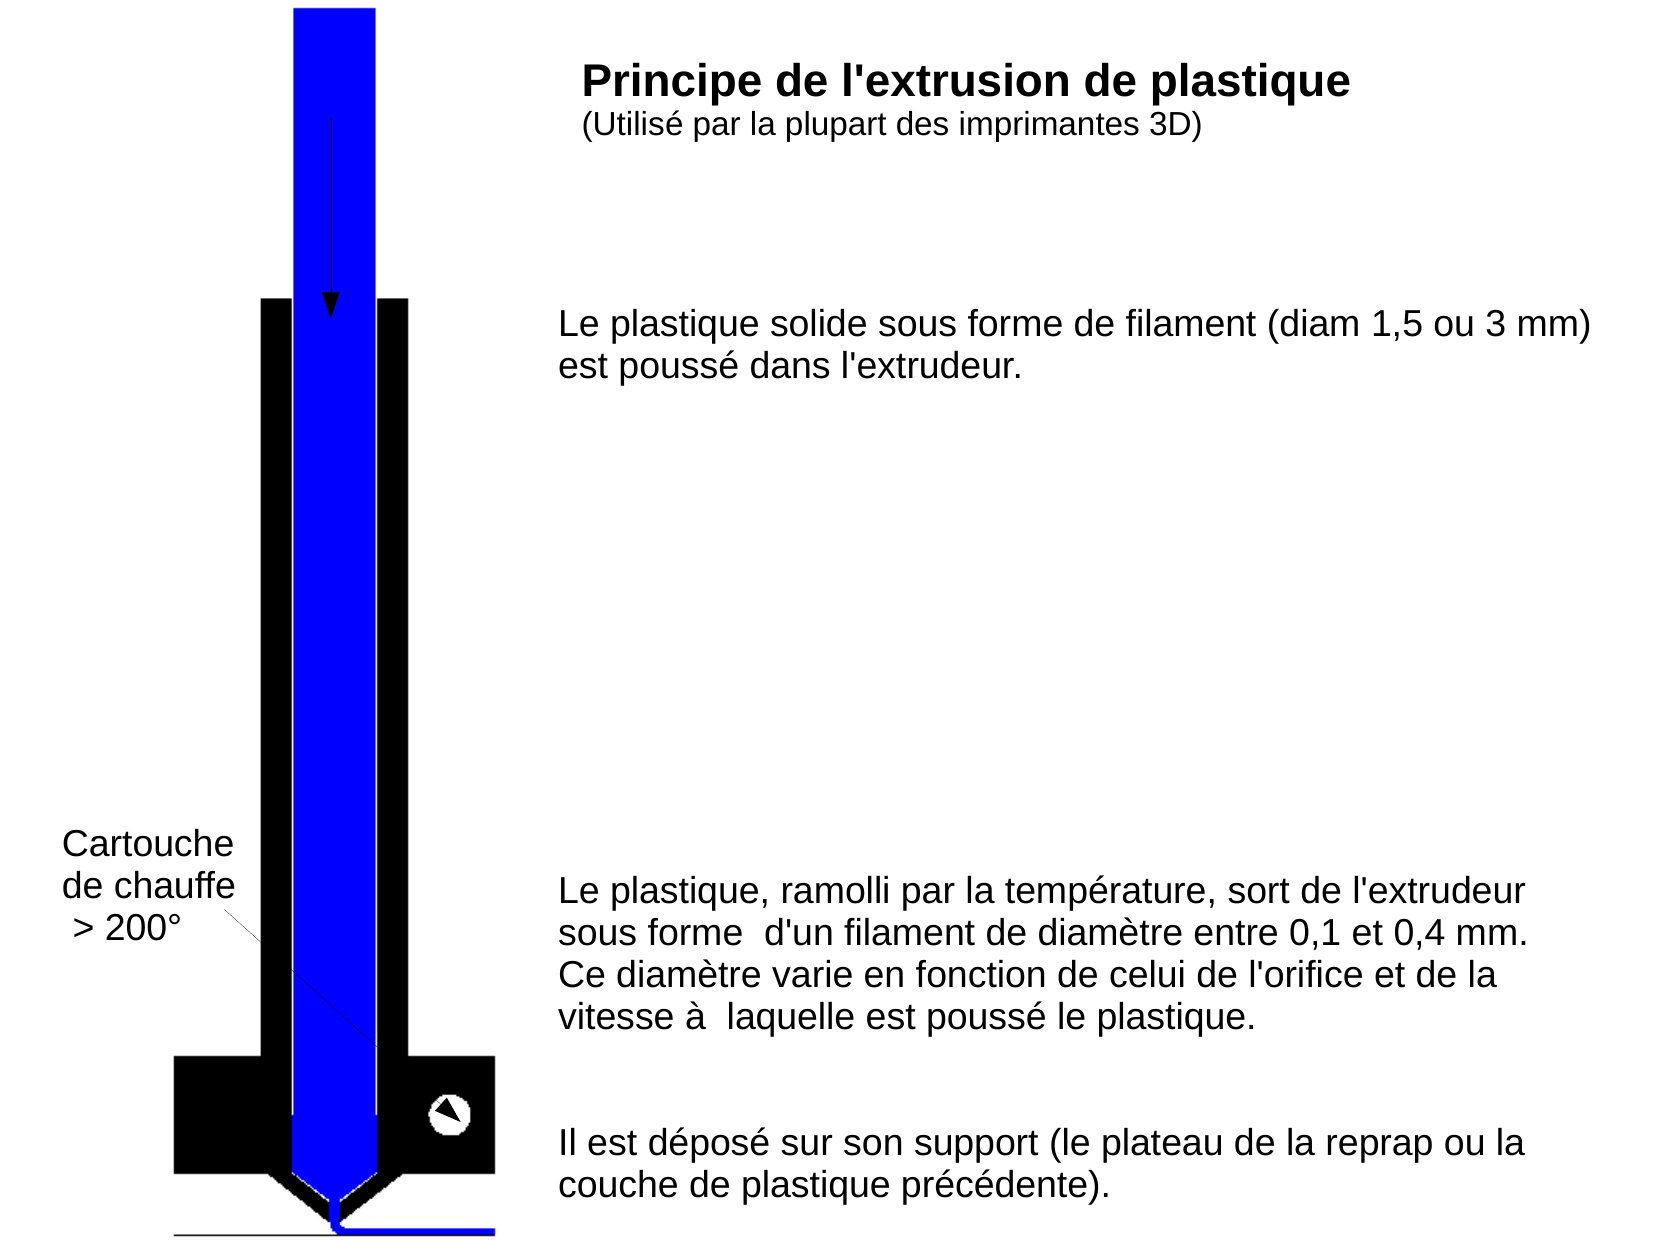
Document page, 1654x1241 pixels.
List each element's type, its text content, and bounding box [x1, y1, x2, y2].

text_box Principe de l'extrusion de plastique (Utilisé par la plupart des imprimantes 3D) [566, 47, 1560, 151]
text_box Le plastique solide sous forme de filament (diam 1,5 ou 3 mm) est poussé dans l'extrudeur. [543, 295, 1619, 395]
picture [0, 0, 801, 1241]
text_box Cartouche de chauffe > 200° [47, 814, 260, 1006]
text_box Le plastique, ramolli par la température, sort de l'extrudeur sous forme d'un filament de diamètre entre 0,1 et 0,4 mm. Ce diamètre varie en fonction de celui de l'orifice et de la vitesse à laquelle est poussé le plastique. Il est déposé sur son support (le plateau de la reprap ou la couche de plastique précédente). [543, 862, 1619, 1213]
